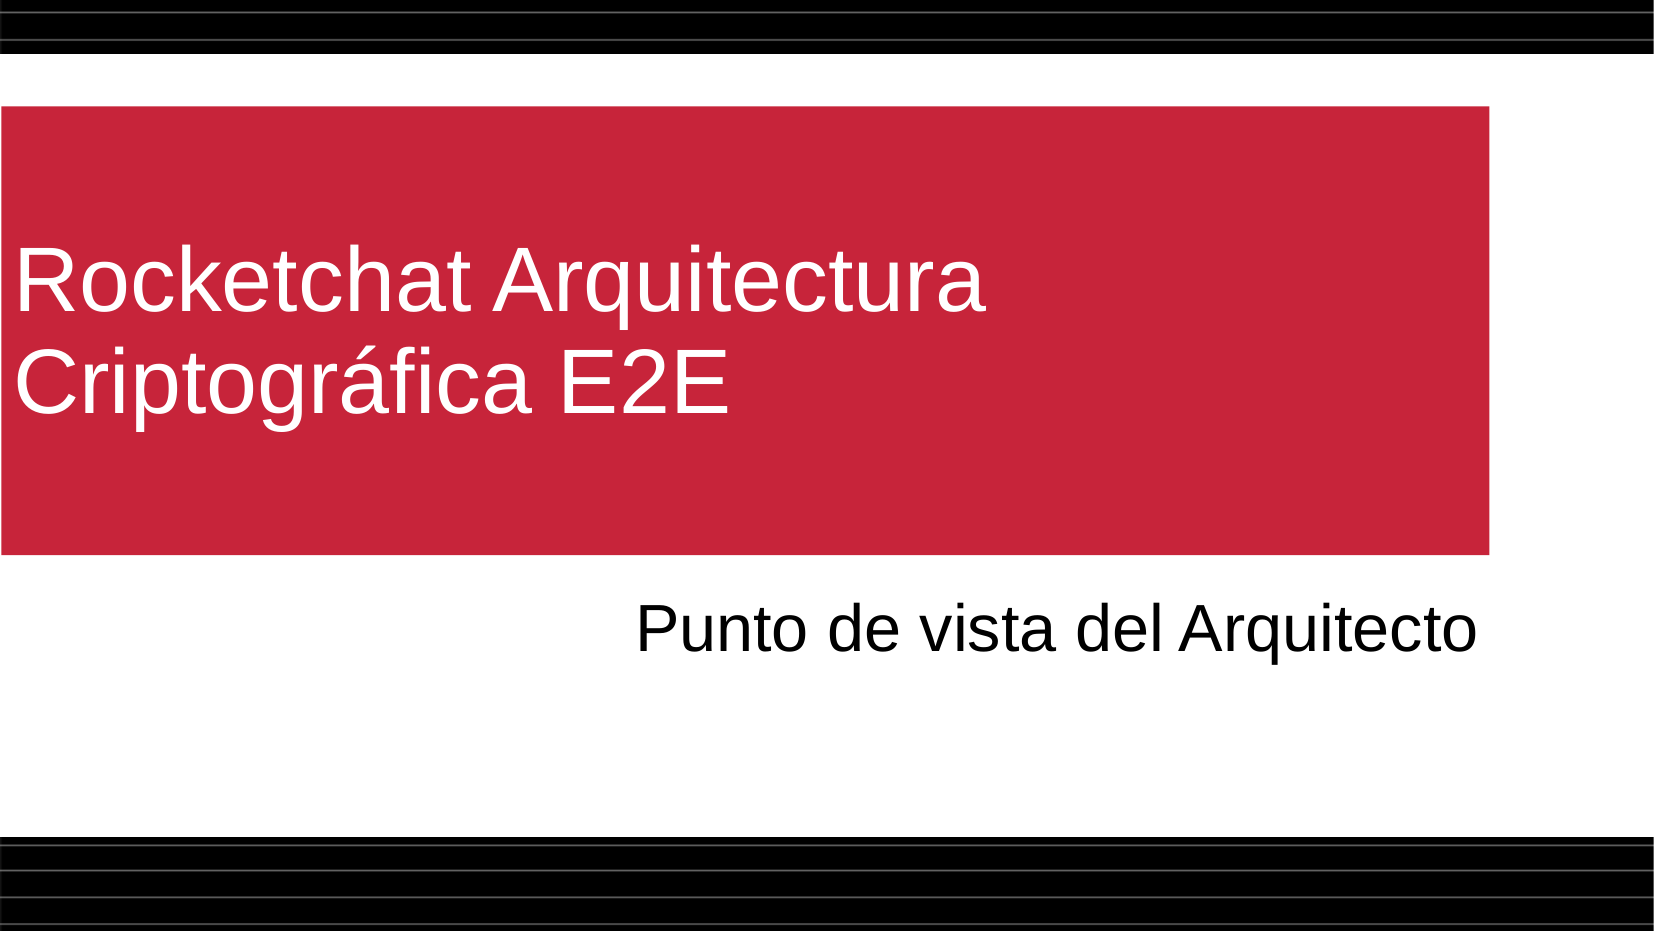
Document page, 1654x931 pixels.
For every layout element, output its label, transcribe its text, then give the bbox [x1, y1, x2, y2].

subtitle Punto de vista del Arquitecto [625, 590, 1489, 804]
picture [0, 837, 1654, 931]
picture [0, 0, 1654, 54]
title Rocketchat Arquitectura Criptográfica E2E [1, 106, 1490, 556]
